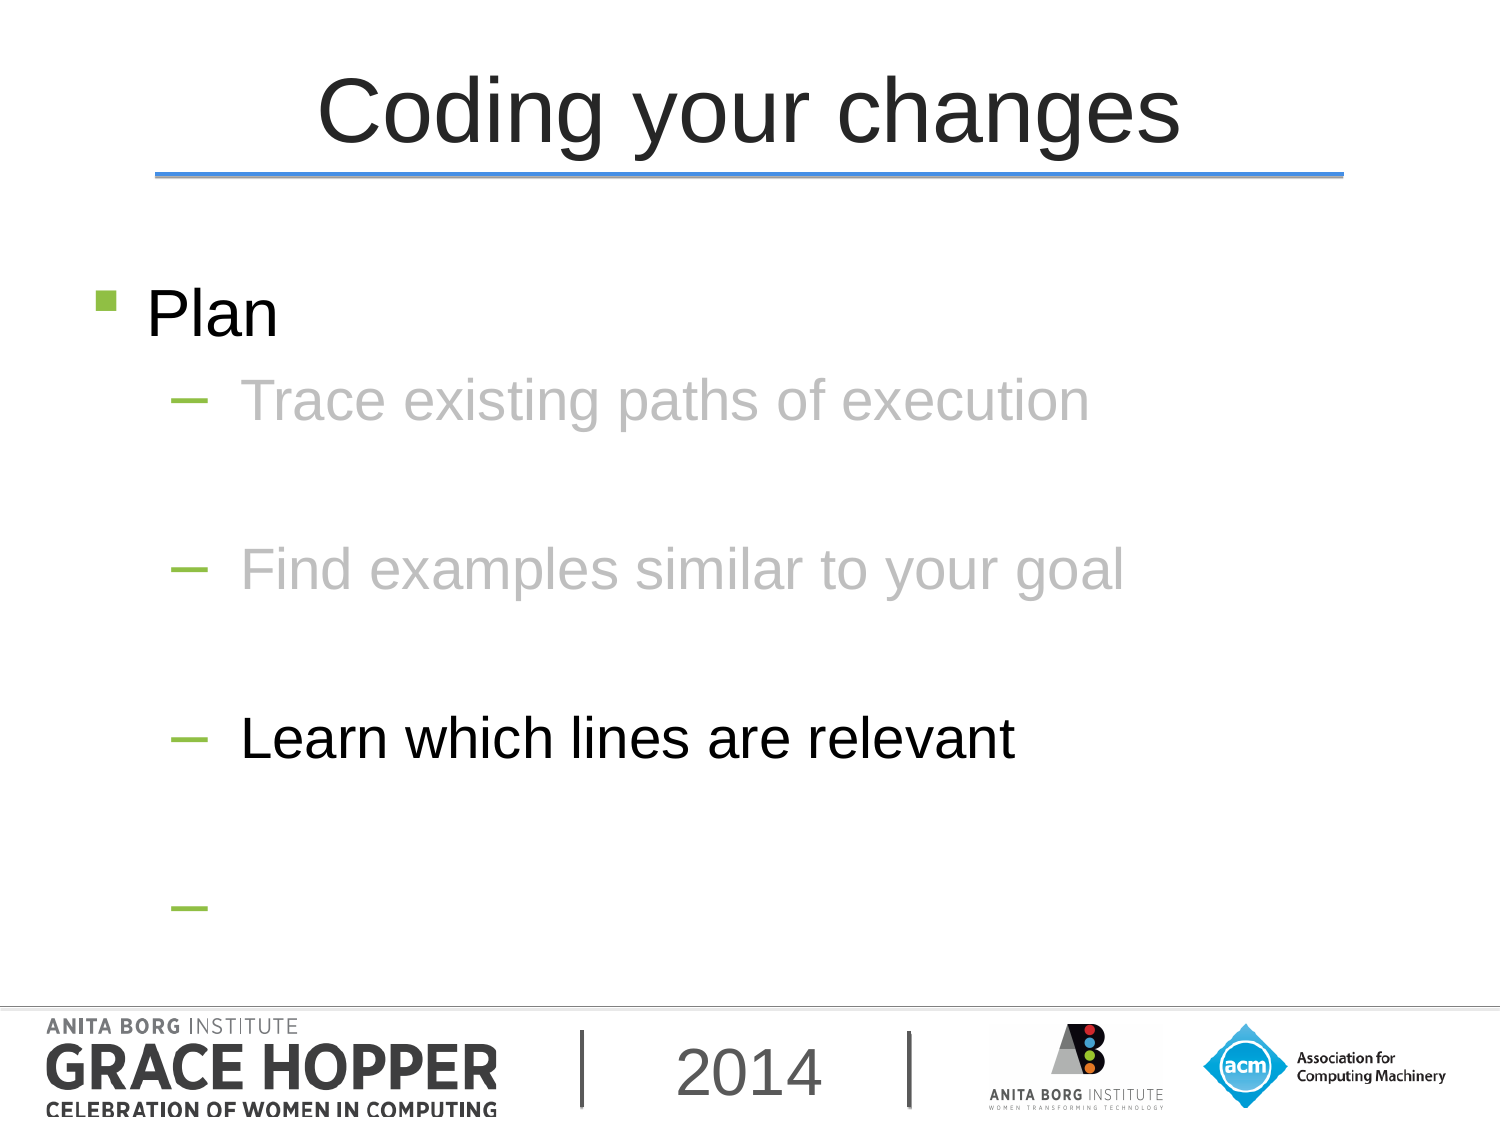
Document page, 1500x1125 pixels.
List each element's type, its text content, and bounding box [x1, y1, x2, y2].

list Plan Trace existing paths of execution Find examples similar to your goal Learn which lines are relevant Your friends are grep and the lxr ident search [75, 262, 1425, 1005]
title Coding your changes [75, 19, 1425, 191]
picture [989, 1024, 1163, 1110]
